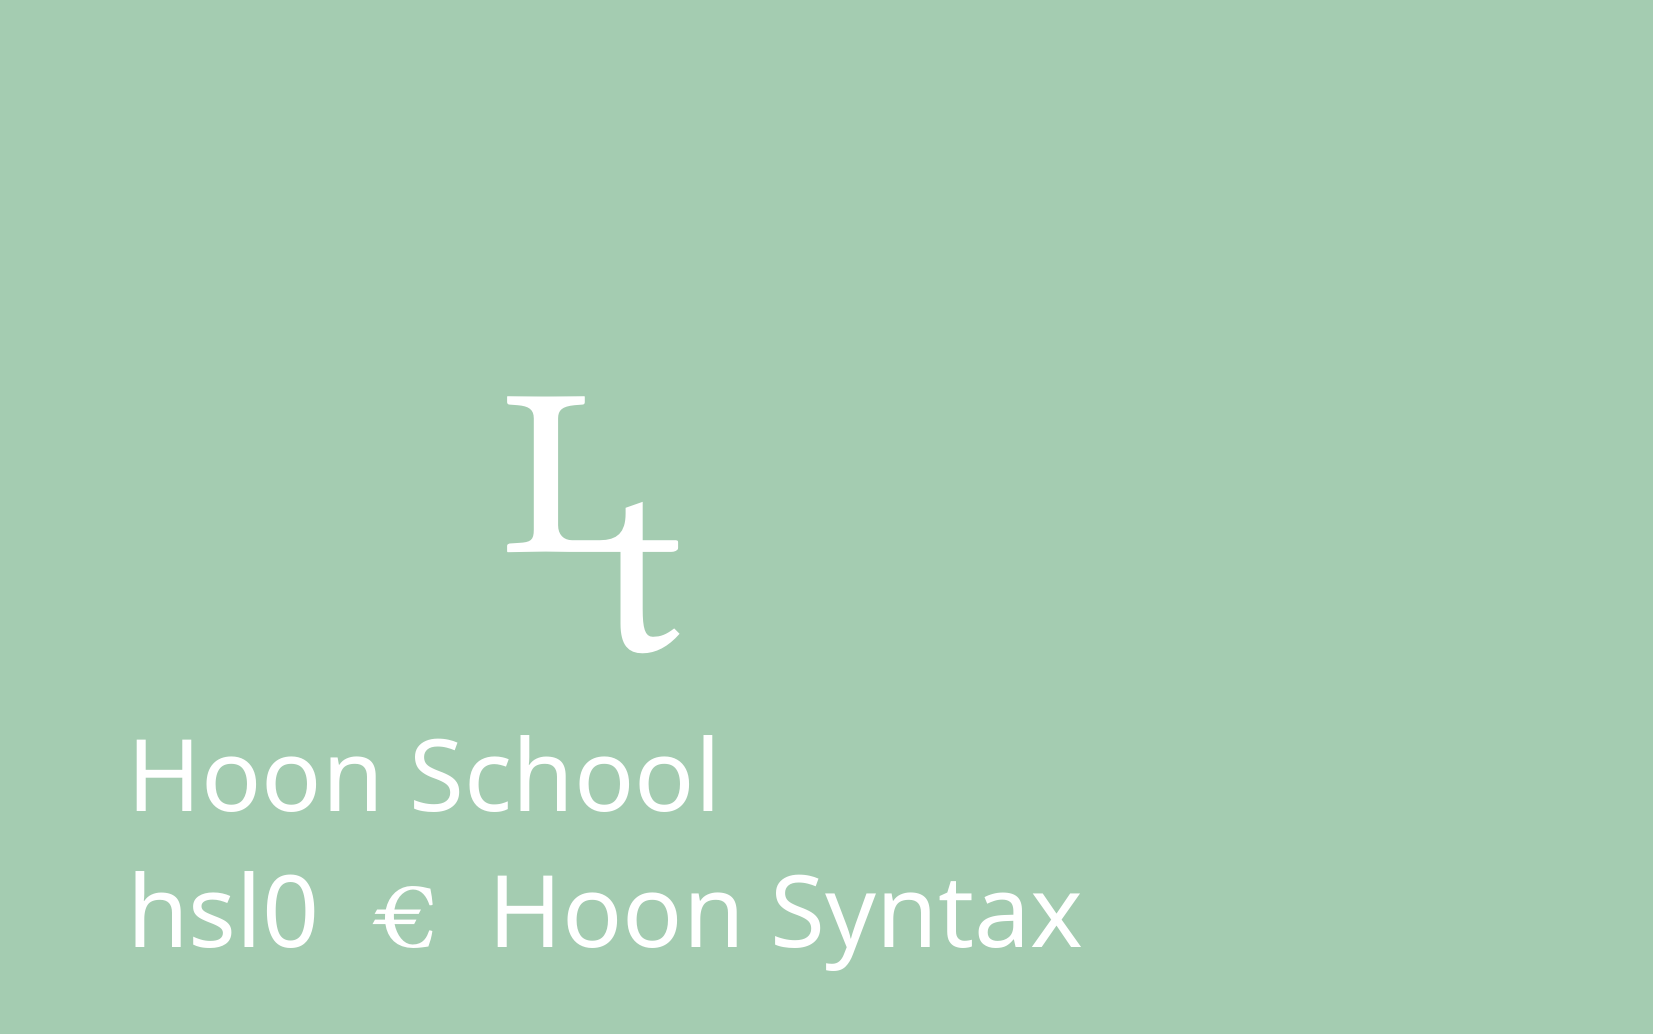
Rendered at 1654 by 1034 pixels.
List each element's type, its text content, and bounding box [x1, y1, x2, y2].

text_box Hoon School hsl0  Hoon Syntax [112, 696, 1538, 952]
text_box  [487, 262, 1088, 638]
